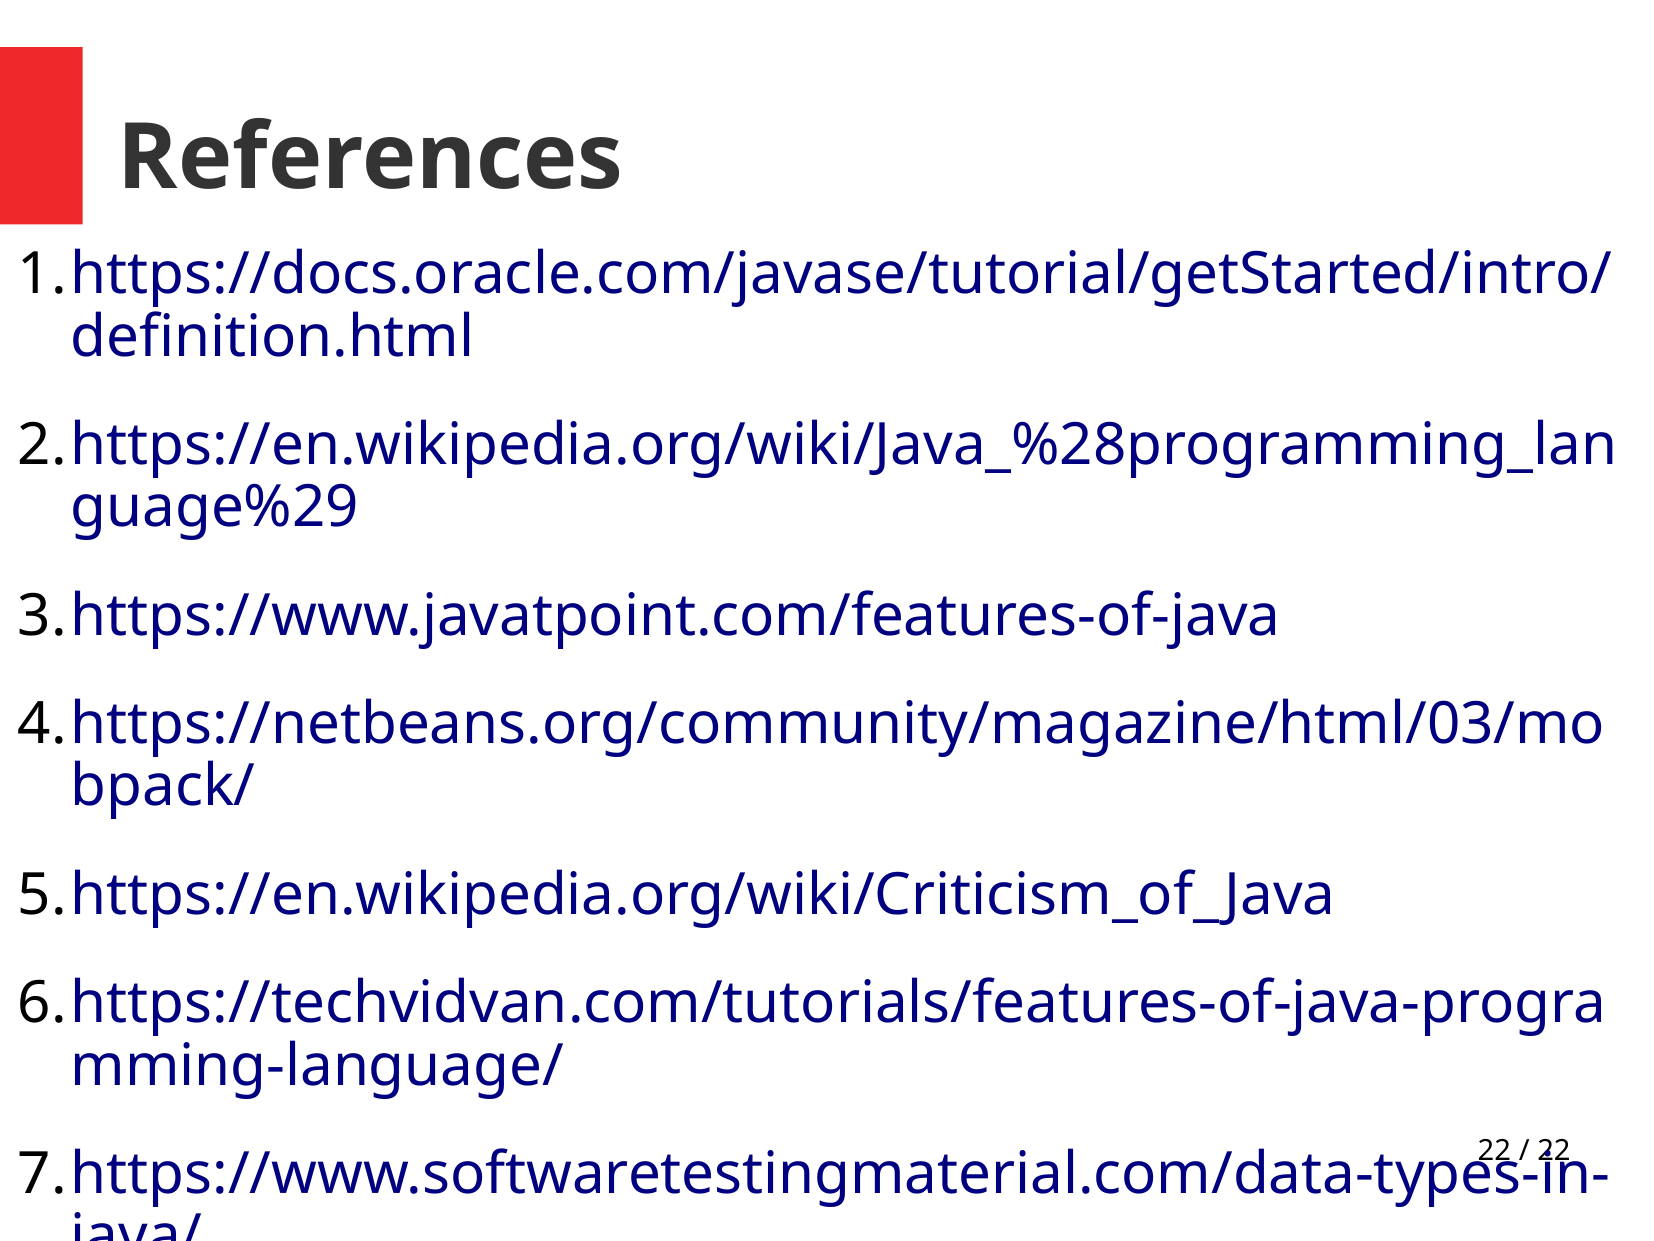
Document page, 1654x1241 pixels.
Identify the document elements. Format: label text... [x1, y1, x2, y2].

list https://docs.oracle.com/javase/tutorial/getStarted/intro/definition.html https://en.wikipedia.org/wiki/Java_%28programming_language%29 https://www.javatpoint.com/features-of-java https://netbeans.org/community/magazine/html/03/mobpack/ https://en.wikipedia.org/wiki/Criticism_of_Java https://techvidvan.com/tutorials/features-of-java-programming-language/ https://www.softwaretestingmaterial.com/data-types-in-java/ [0, 231, 1621, 1081]
title References [117, 49, 1571, 231]
